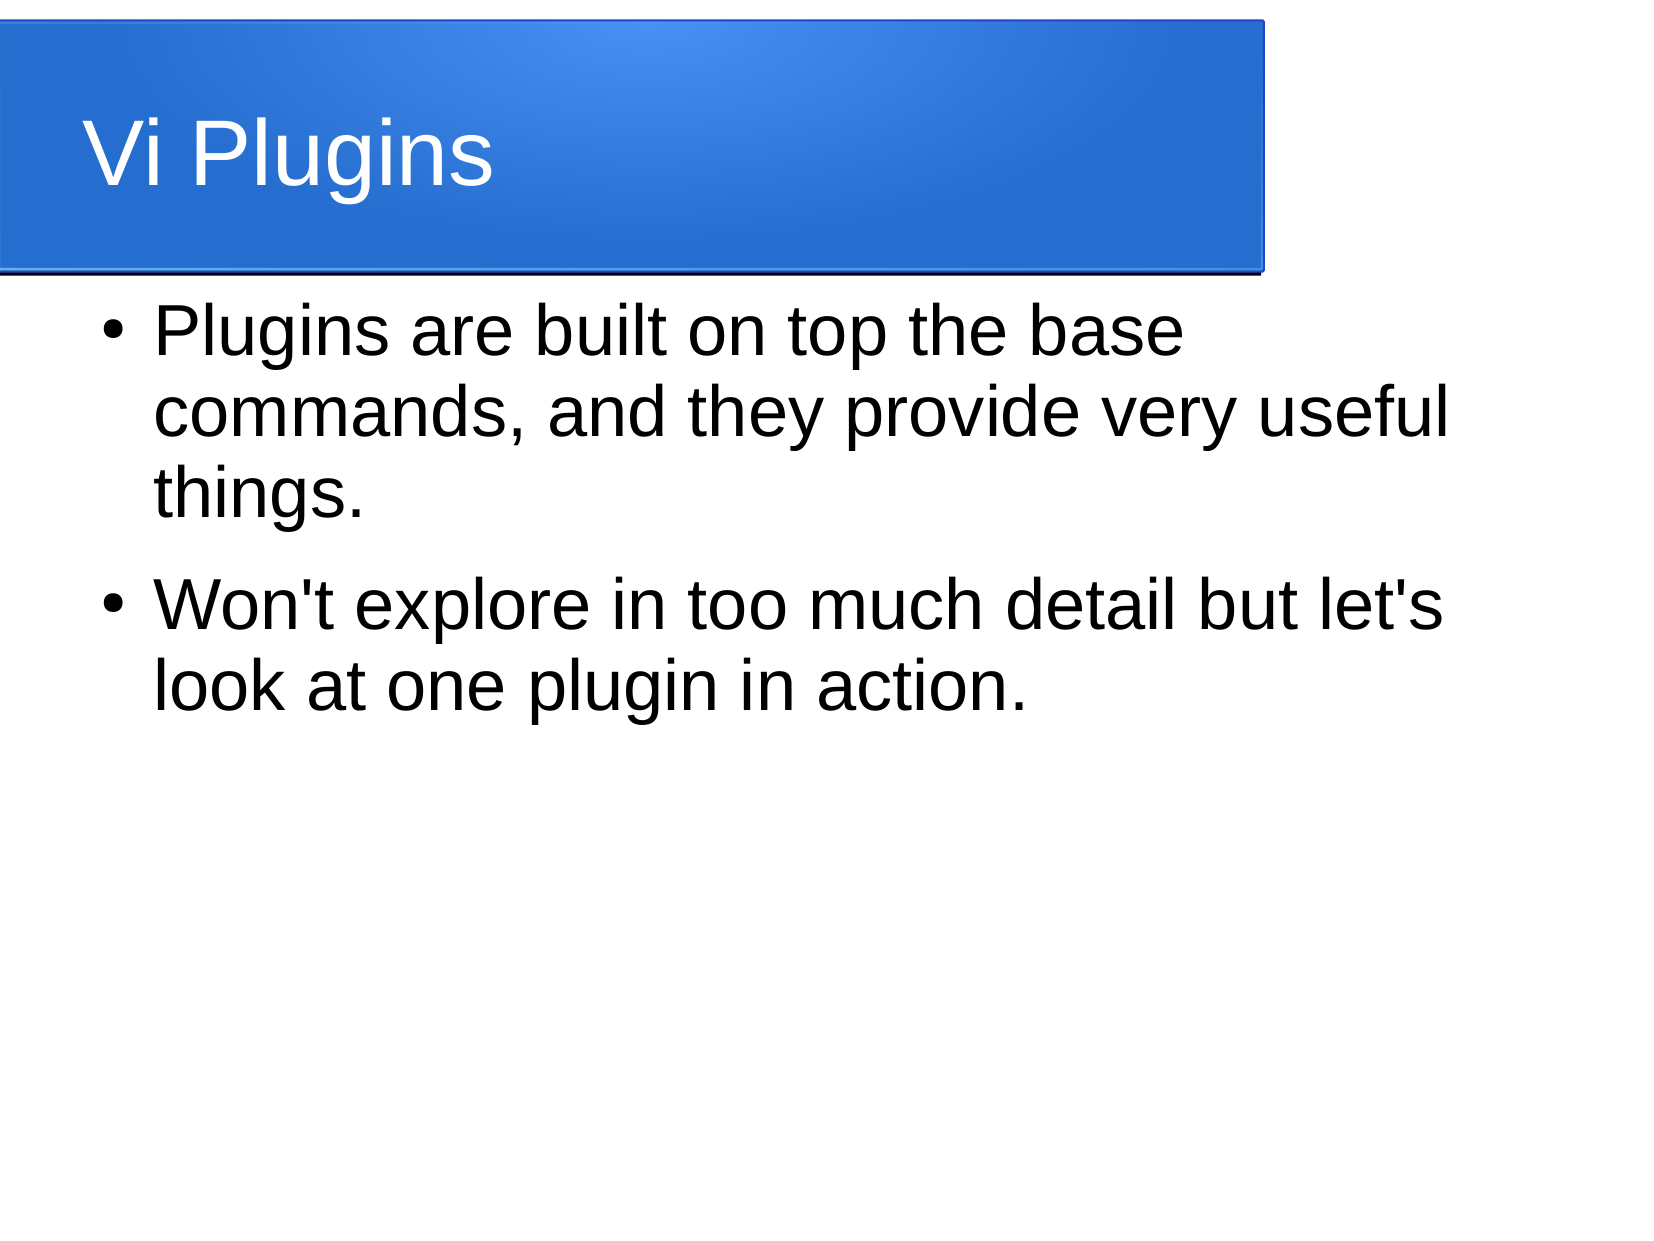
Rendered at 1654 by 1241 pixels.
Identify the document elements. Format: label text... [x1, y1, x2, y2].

list Plugins are built on top the base commands, and they provide very useful things. Won't explore in too much detail but let's look at one plugin in action. [82, 290, 1538, 1010]
title Vi Plugins [82, 49, 1250, 257]
